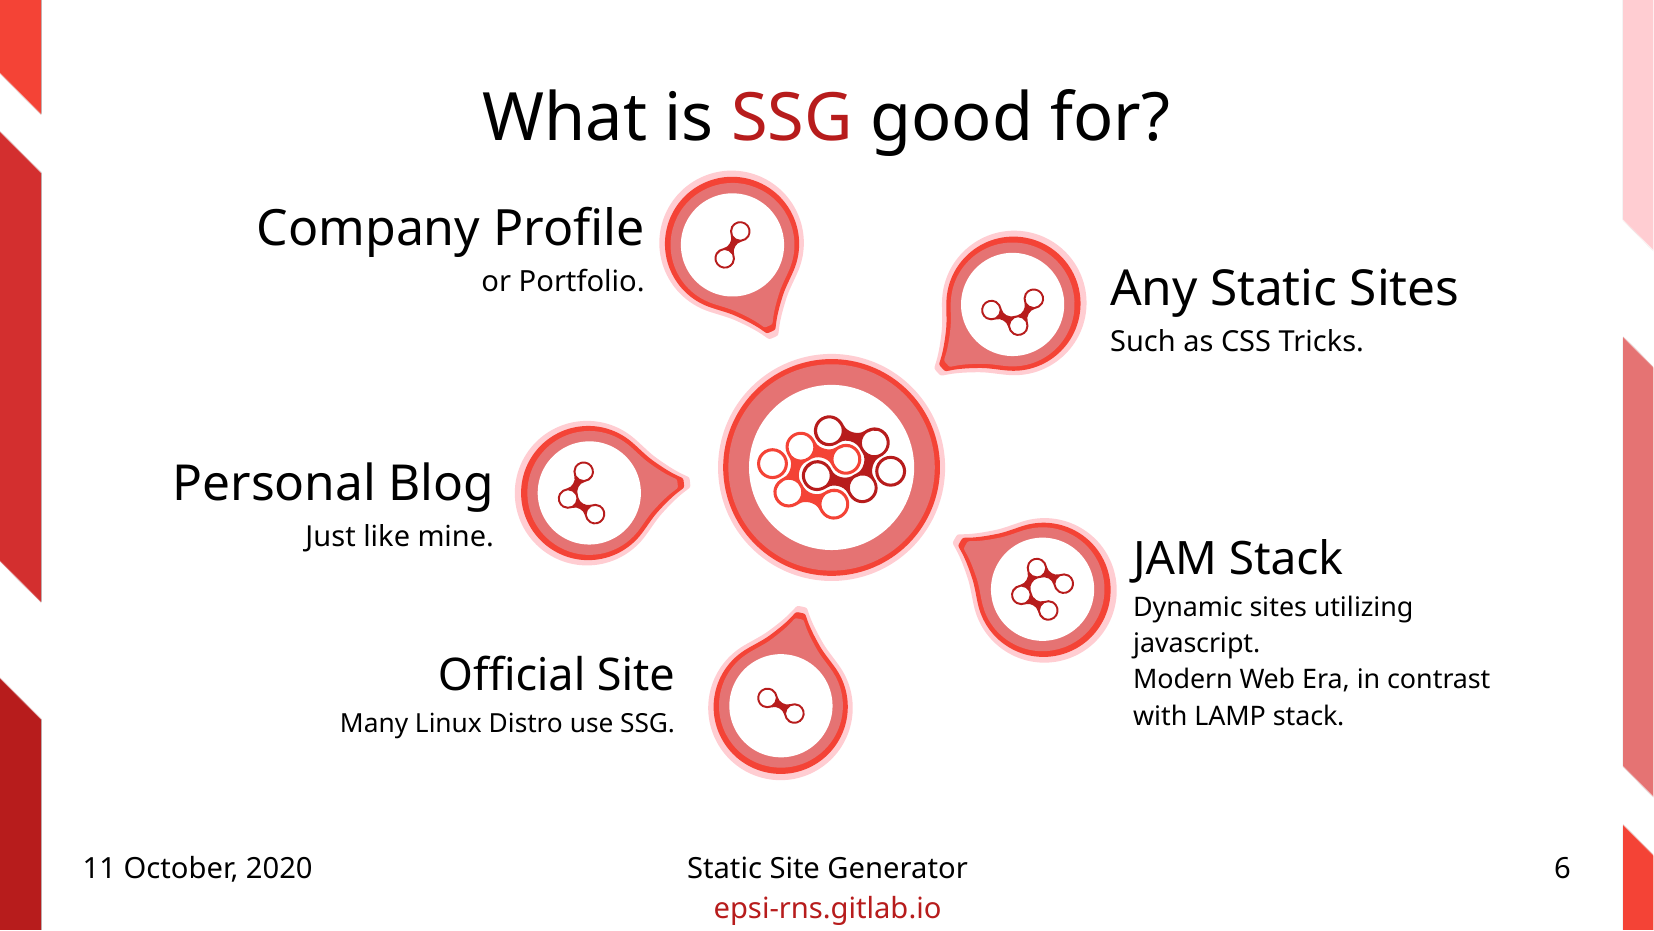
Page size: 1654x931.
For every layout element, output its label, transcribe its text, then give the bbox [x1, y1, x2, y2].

list Official Site Many Linux Distro use SSG. [315, 642, 676, 766]
list JAM Stack Dynamic sites utilizing javascript. Modern Web Era, in contrast with LAMP stack. [1133, 525, 1546, 736]
picture [0, 0, 1654, 931]
list Company Profile or Portfolio. [165, 192, 646, 313]
list Any Static Sites Such as CSS Tricks. [1110, 252, 1471, 361]
list Personal Blog Just like mine. [165, 447, 495, 556]
